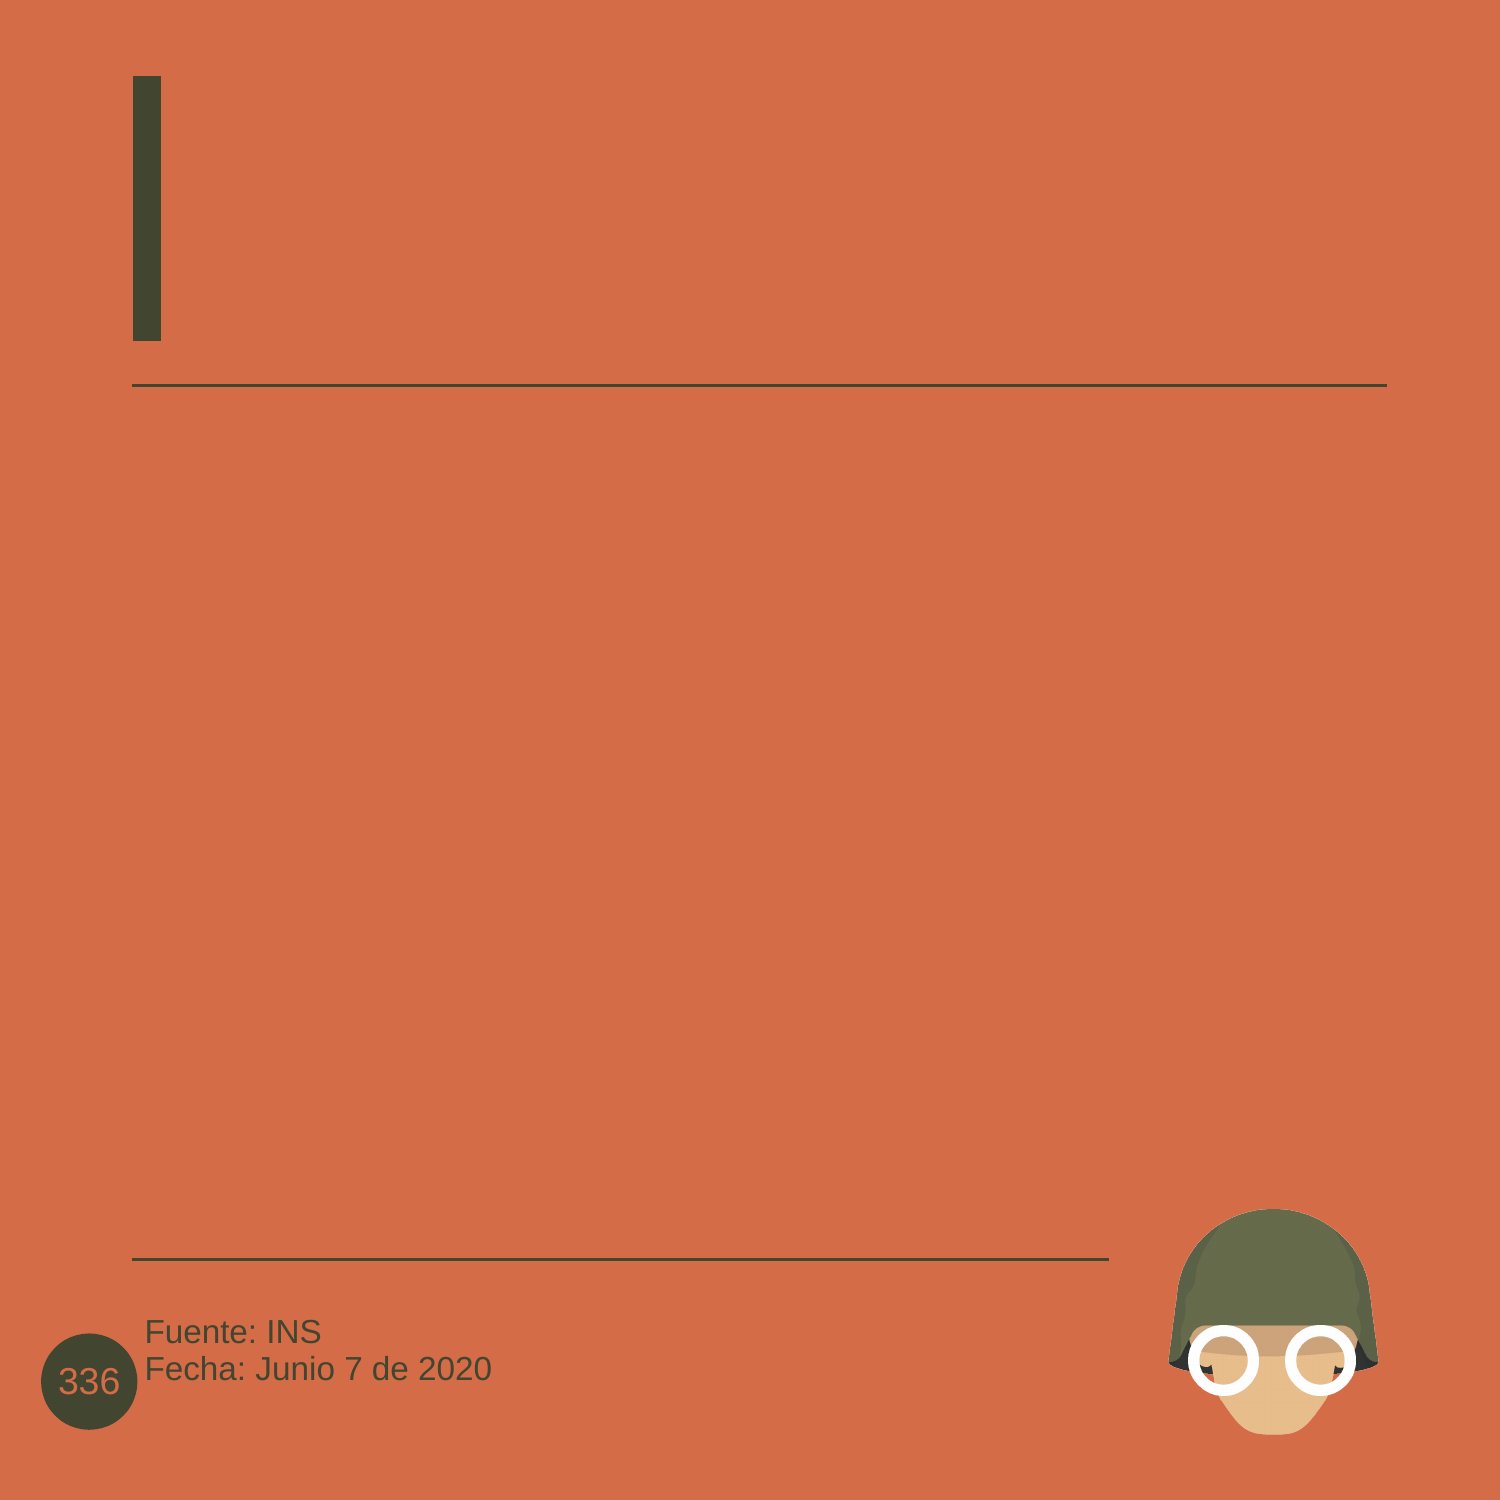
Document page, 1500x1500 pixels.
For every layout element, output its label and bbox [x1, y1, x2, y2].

picture [1125, 1142, 1410, 1500]
